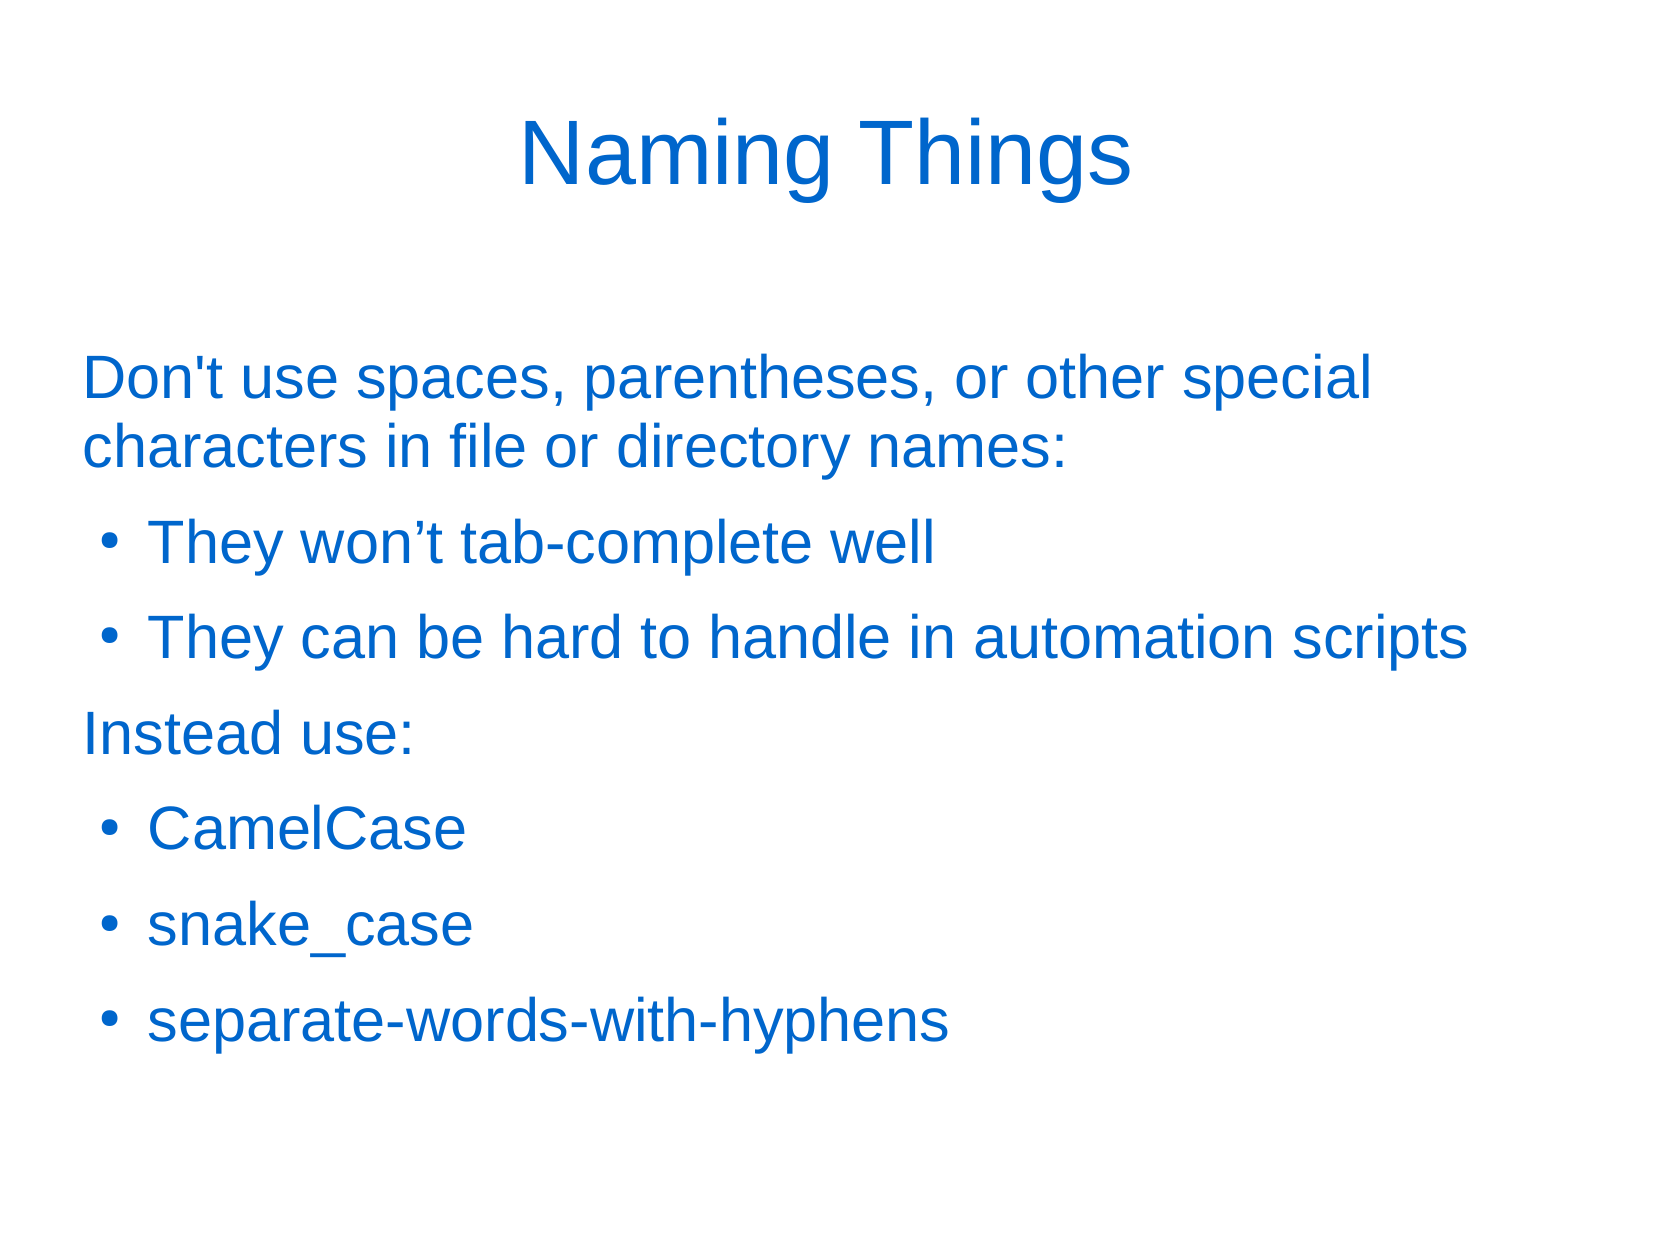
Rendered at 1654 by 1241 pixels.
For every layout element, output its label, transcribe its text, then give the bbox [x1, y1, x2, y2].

list Don't use spaces, parentheses, or other special characters in file or directory names: They won’t tab-complete well They can be hard to handle in automation scripts Instead use: CamelCase snake_case separate-words-with-hyphens [82, 343, 1571, 1063]
title Naming Things [82, 49, 1571, 257]
